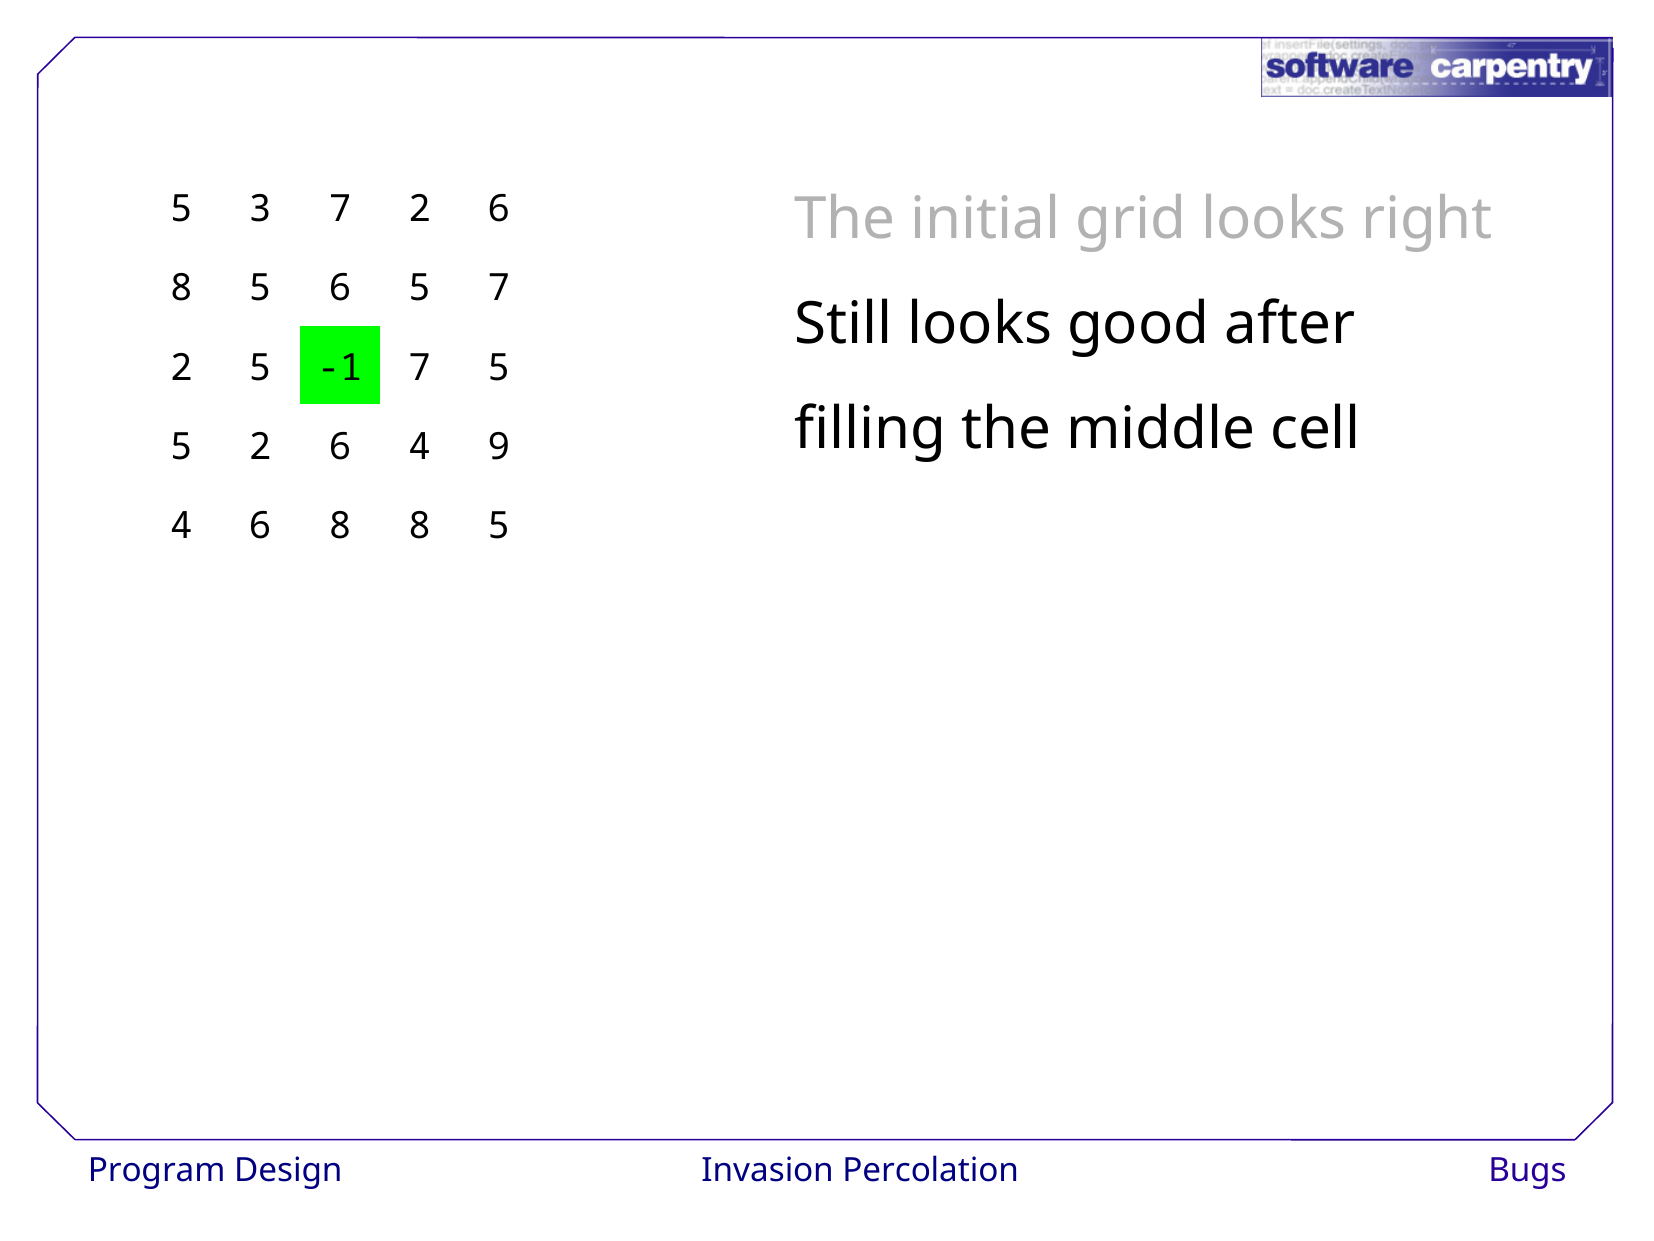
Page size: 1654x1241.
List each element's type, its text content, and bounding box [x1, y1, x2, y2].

table_cell 4 [380, 404, 459, 483]
table_cell 6 [221, 483, 300, 562]
table_cell 5 [459, 483, 538, 562]
table_cell 2 [142, 326, 221, 404]
table_cell 5 [221, 326, 300, 404]
table_header 7 [300, 166, 380, 245]
table_cell 5 [221, 245, 300, 326]
table_cell 5 [459, 326, 538, 404]
table_cell 8 [142, 245, 221, 326]
table_cell 6 [300, 245, 380, 326]
table_cell 4 [142, 483, 221, 562]
table_cell 9 [459, 404, 538, 483]
table_header 2 [380, 166, 459, 245]
table_cell 7 [459, 245, 538, 326]
table_header 6 [459, 166, 538, 245]
table_cell 5 [380, 245, 459, 326]
table_cell 2 [221, 404, 300, 483]
picture [1261, 39, 1613, 97]
table_cell 8 [380, 483, 459, 562]
table_cell 6 [300, 404, 380, 483]
text_box The initial grid looks right Still looks good after filling the middle cell [779, 138, 1509, 469]
table_cell 7 [380, 326, 459, 404]
table_cell 8 [300, 483, 380, 562]
table_header 5 [142, 166, 221, 245]
table_cell 5 [142, 404, 221, 483]
table_header 3 [221, 166, 300, 245]
table_cell -1 [300, 326, 380, 404]
